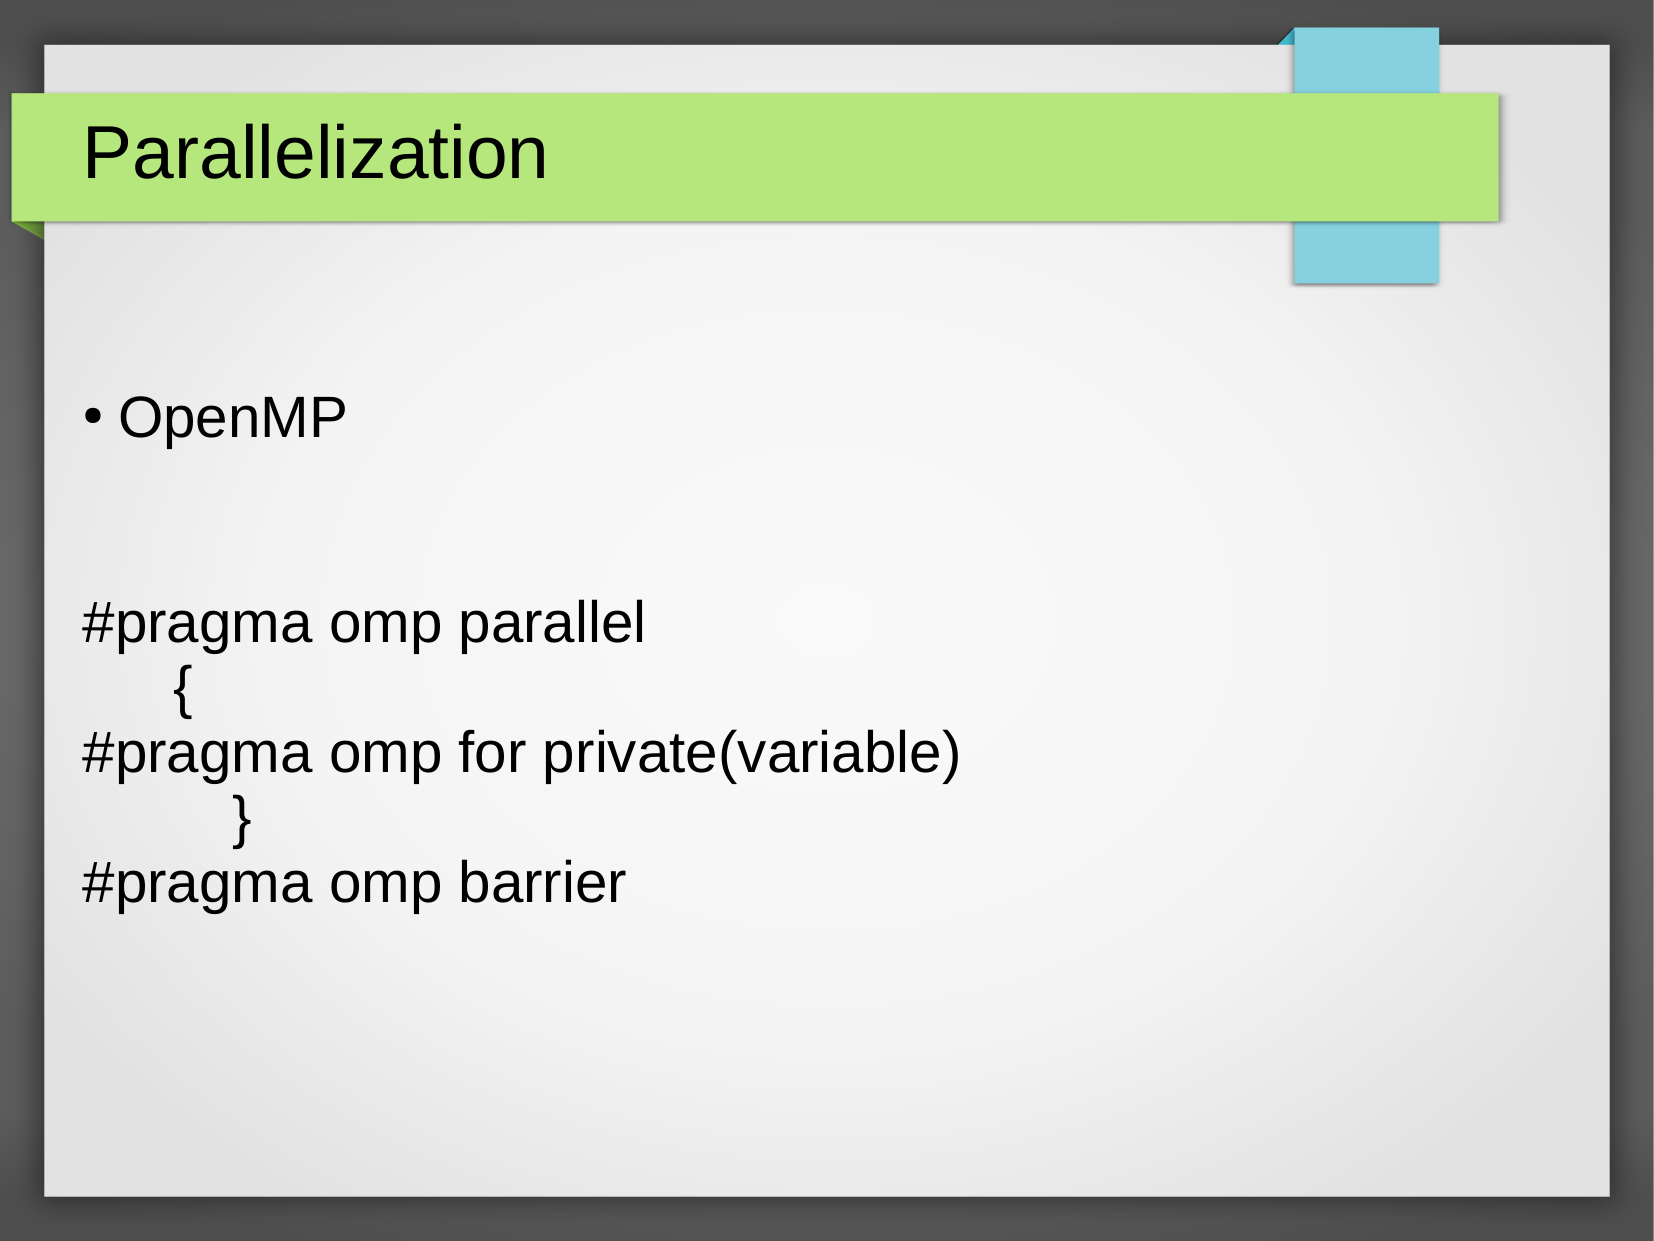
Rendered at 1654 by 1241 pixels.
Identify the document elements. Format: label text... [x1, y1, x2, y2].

subtitle OpenMP #pragma omp parallel { #pragma omp for private(variable) } #pragma omp barrier [82, 290, 1571, 1010]
picture [0, 0, 1654, 1241]
title Parallelization [82, 49, 1571, 257]
